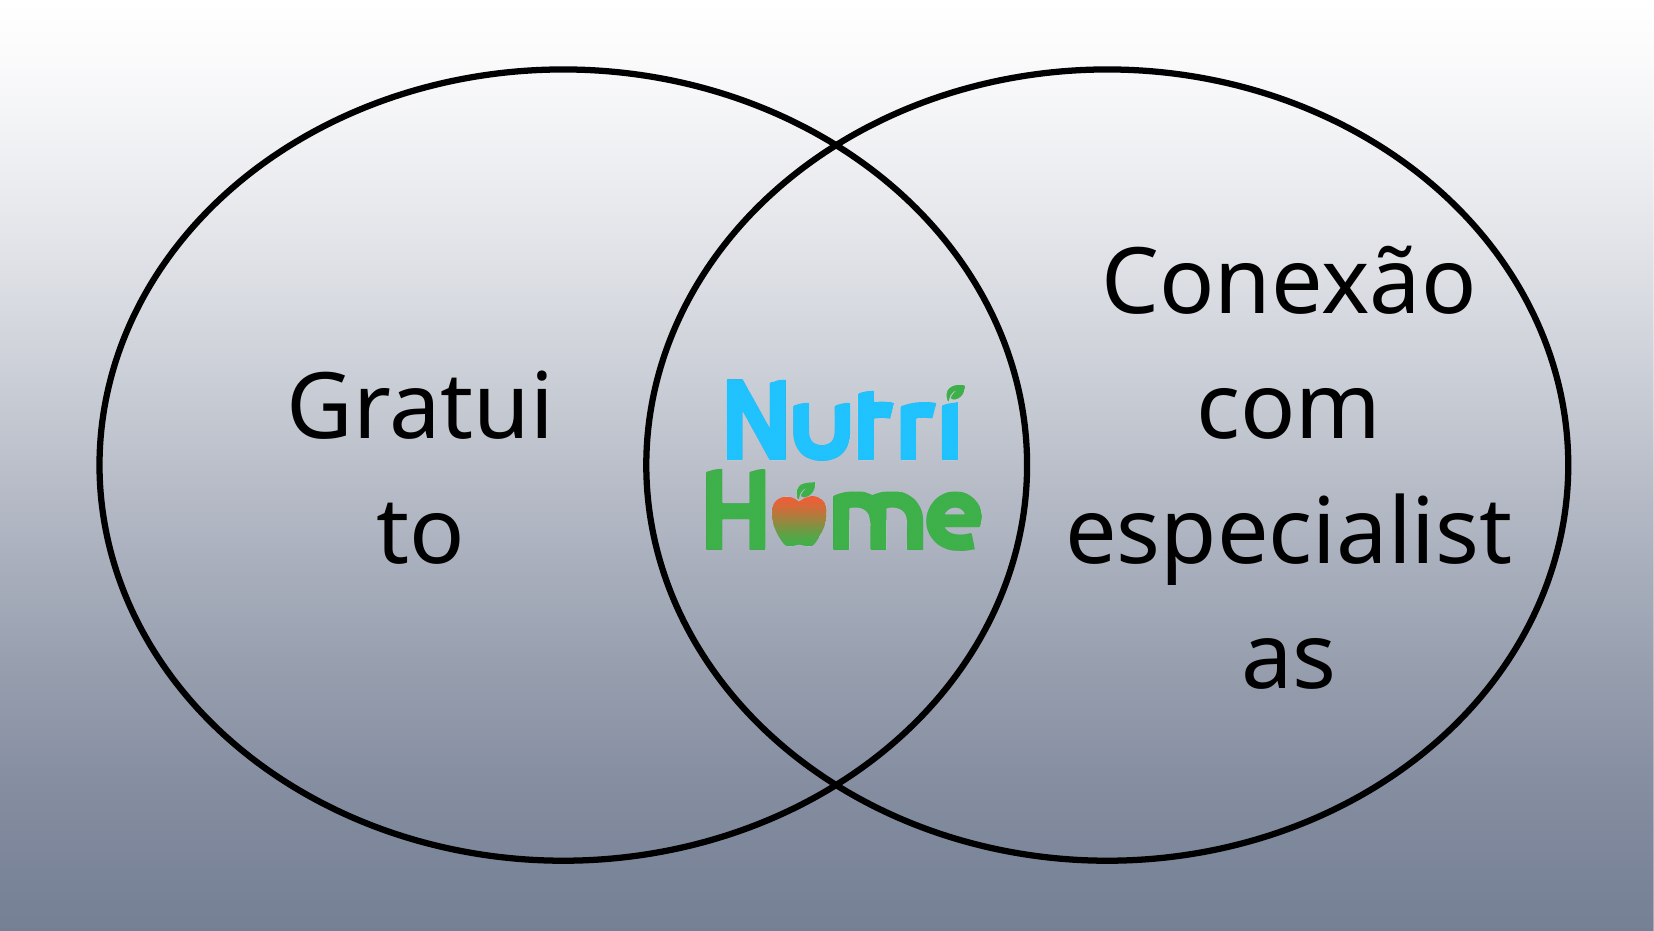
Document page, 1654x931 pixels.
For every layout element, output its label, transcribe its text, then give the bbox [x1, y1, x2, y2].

text_box [1516, 282, 1569, 649]
text_box Gratuito [240, 365, 566, 566]
text_box Conexão com especialistas [1027, 265, 1516, 667]
text_box [99, 69, 1505, 861]
picture [0, 0, 1654, 931]
text_box [1254, 667, 1277, 682]
